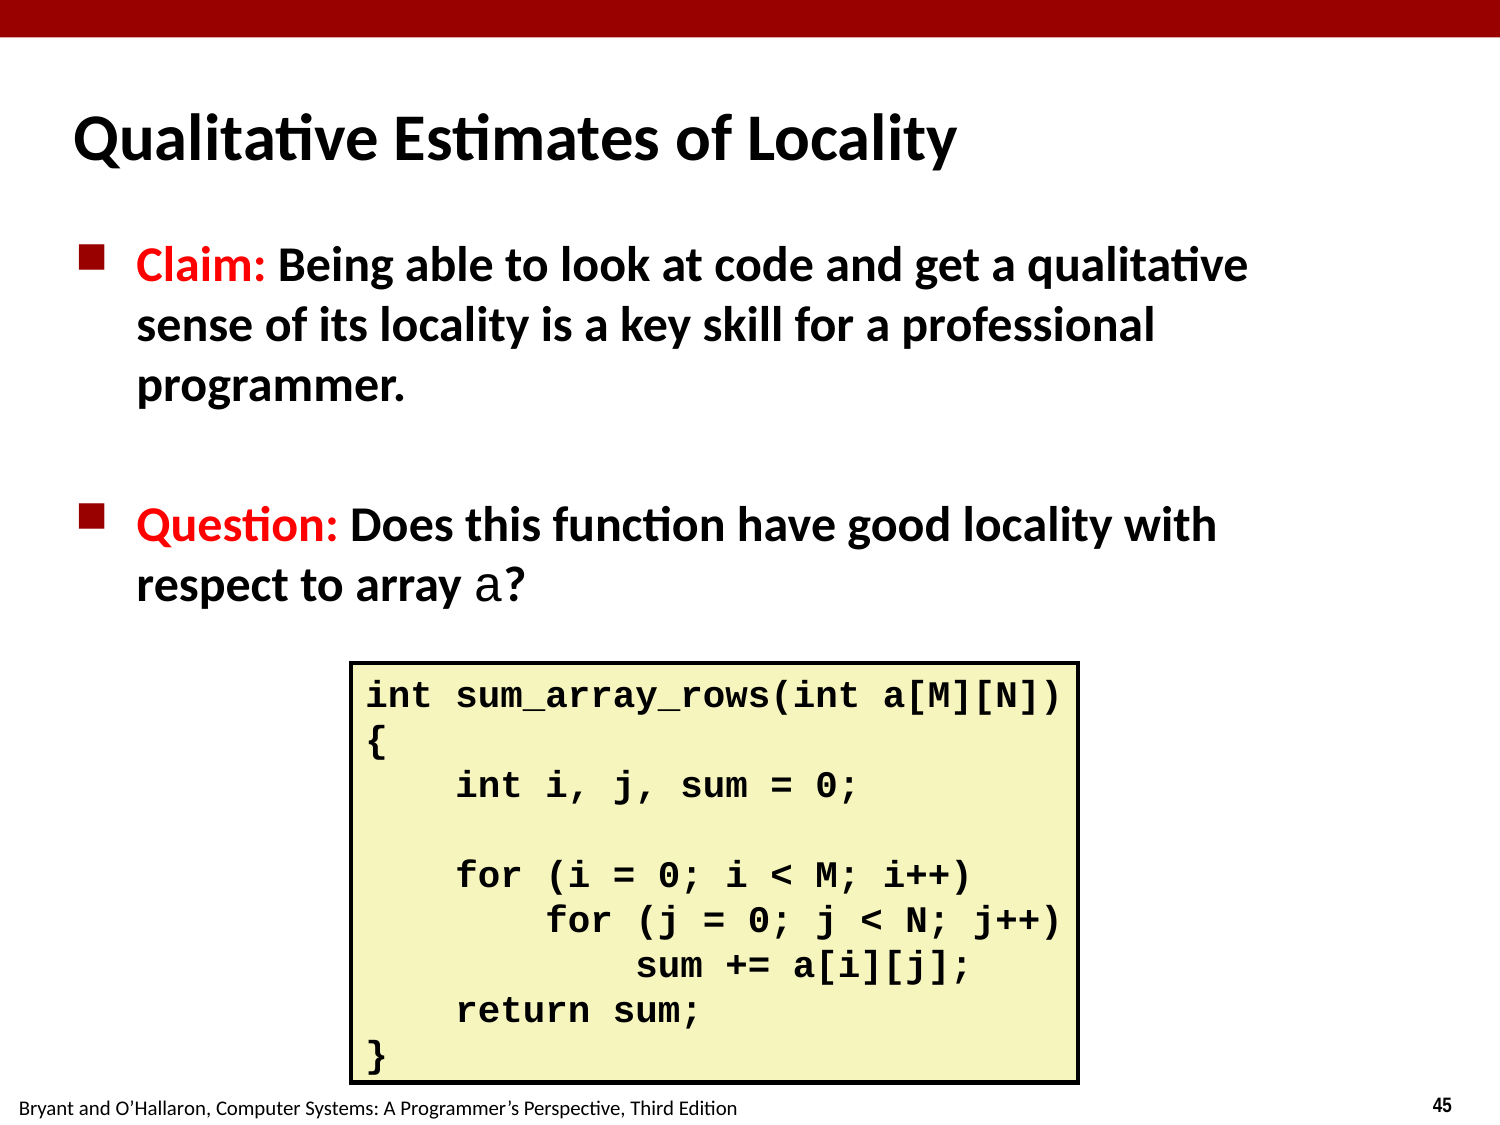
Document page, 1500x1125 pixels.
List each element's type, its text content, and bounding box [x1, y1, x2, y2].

list Claim: Being able to look at code and get a qualitative sense of its locality is a key skill for a professional programmer. Question: Does this function have good locality with respect to array a? [65, 223, 1361, 1040]
title Qualitative Estimates of Locality [58, 71, 1400, 197]
text_box int sum_array_rows(int a[M][N]) { int i, j, sum = 0; for (i = 0; i < M; i++) for (j = 0; j < N; j++) sum += a[i][j]; return sum; } [350, 662, 1078, 1083]
